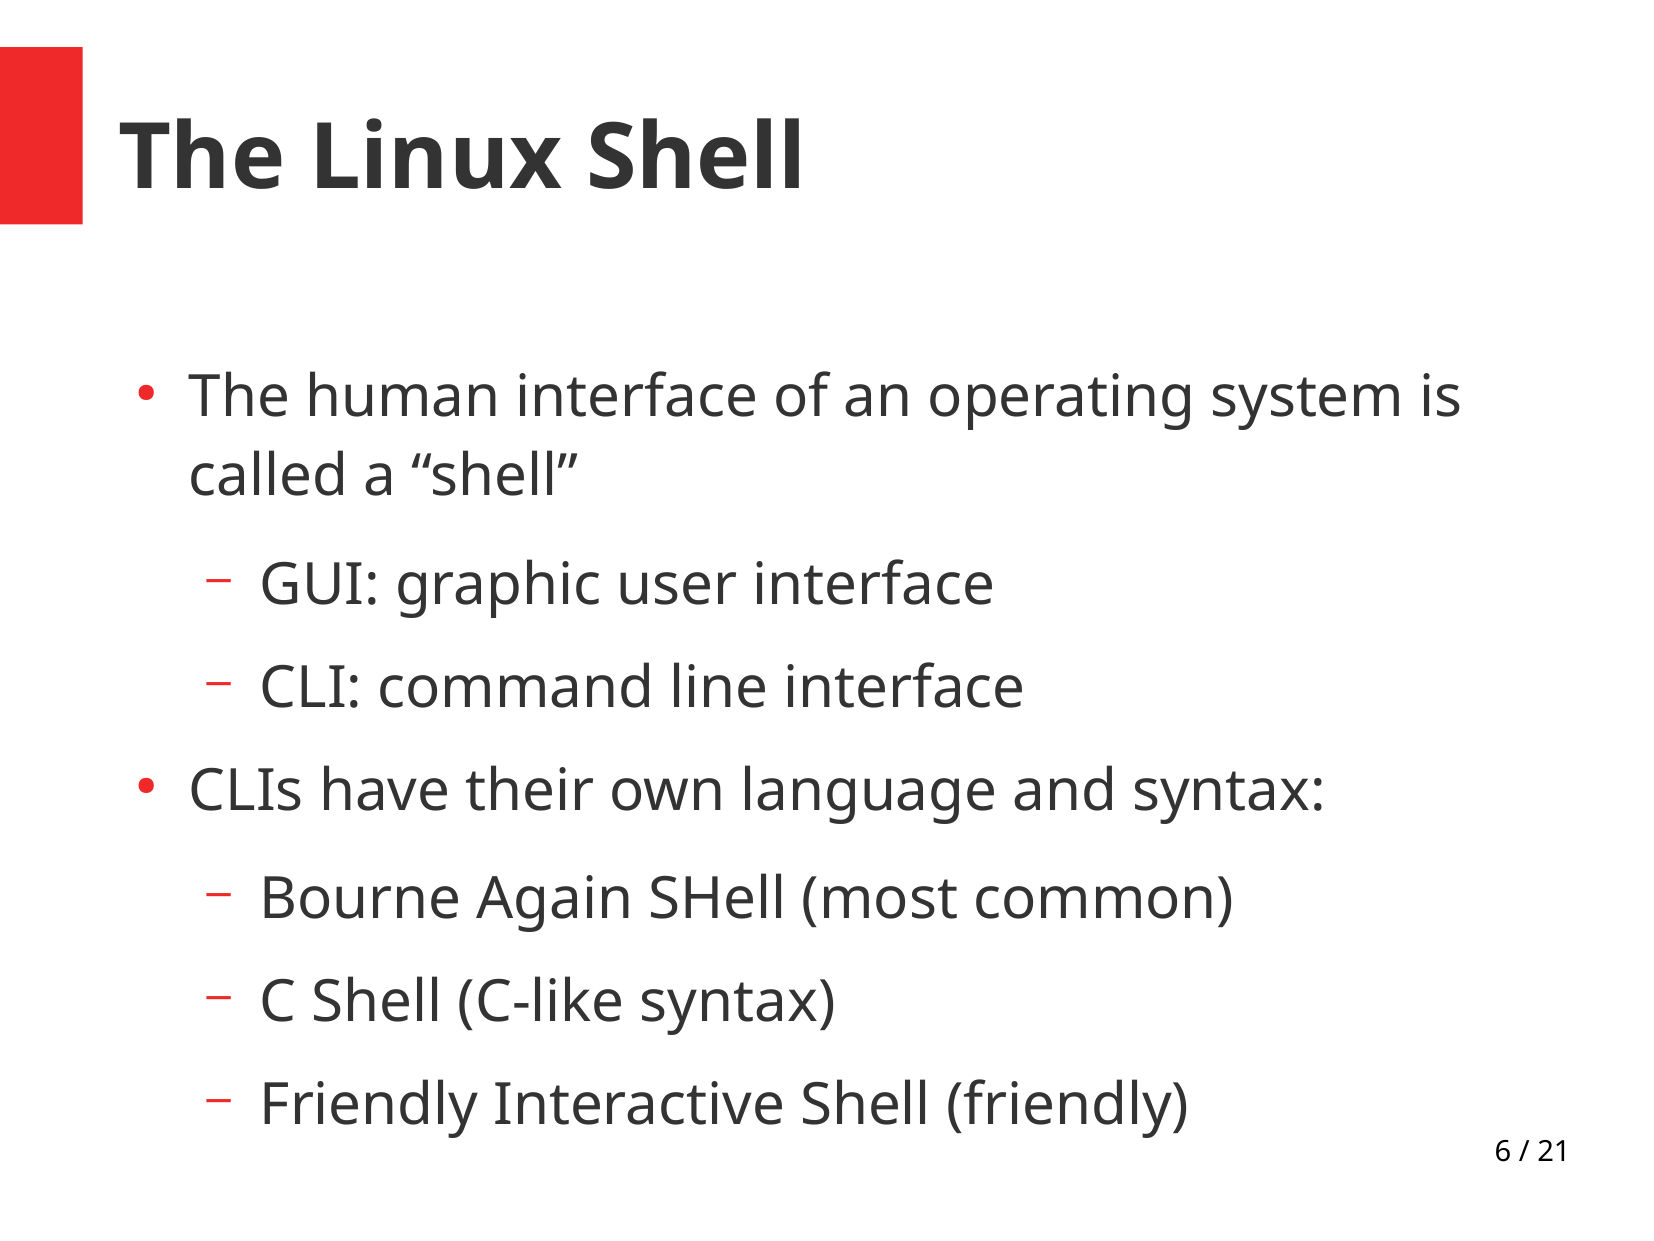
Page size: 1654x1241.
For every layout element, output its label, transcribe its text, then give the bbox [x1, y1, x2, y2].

list The human interface of an operating system is called a “shell” GUI: graphic user interface CLI: command line interface CLIs have their own language and syntax: Bourne Again SHell (most common) C Shell (C-like syntax) Friendly Interactive Shell (friendly) [118, 354, 1536, 1074]
title The Linux Shell [118, 49, 1571, 257]
